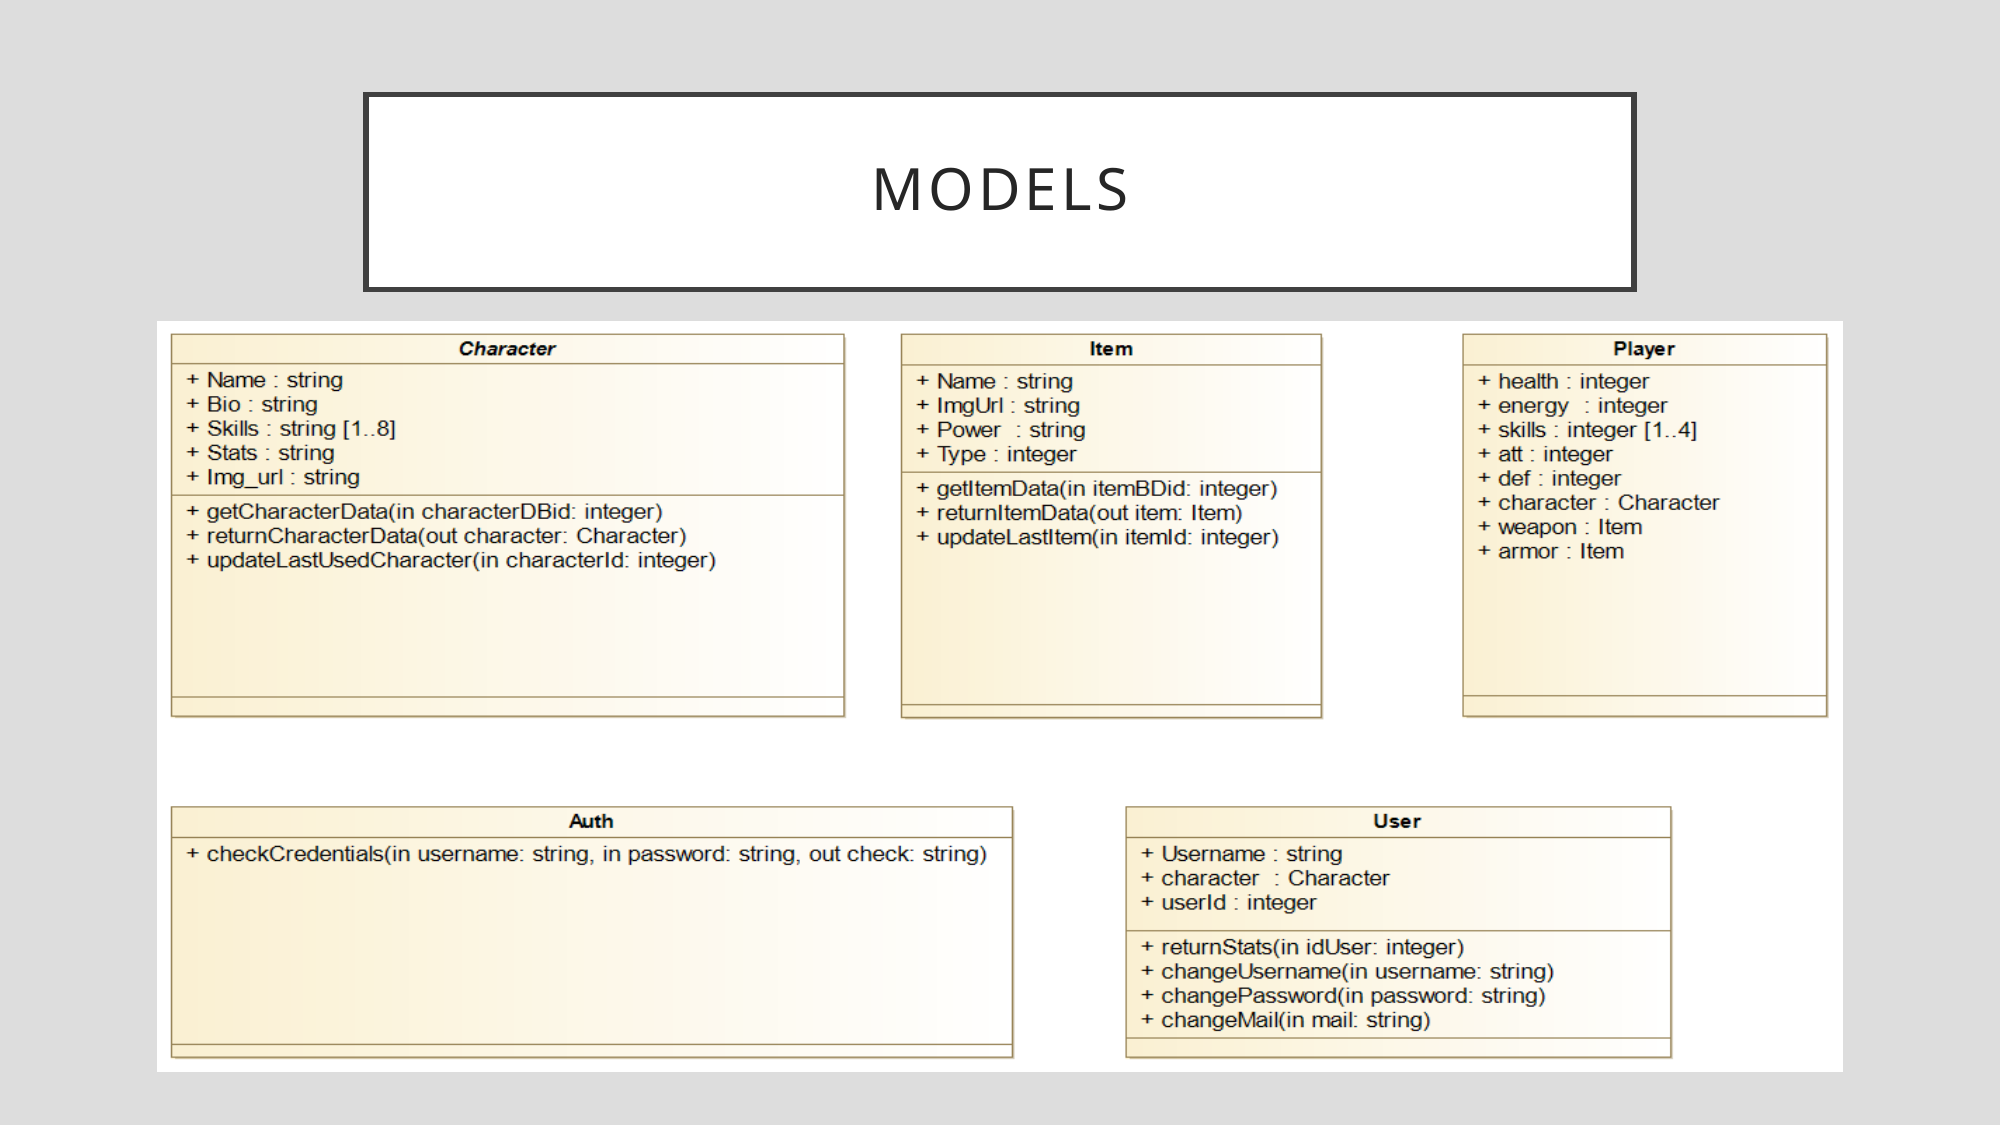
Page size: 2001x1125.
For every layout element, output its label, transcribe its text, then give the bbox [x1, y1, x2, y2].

picture [157, 321, 1843, 1072]
title moDELS [366, 94, 1634, 290]
